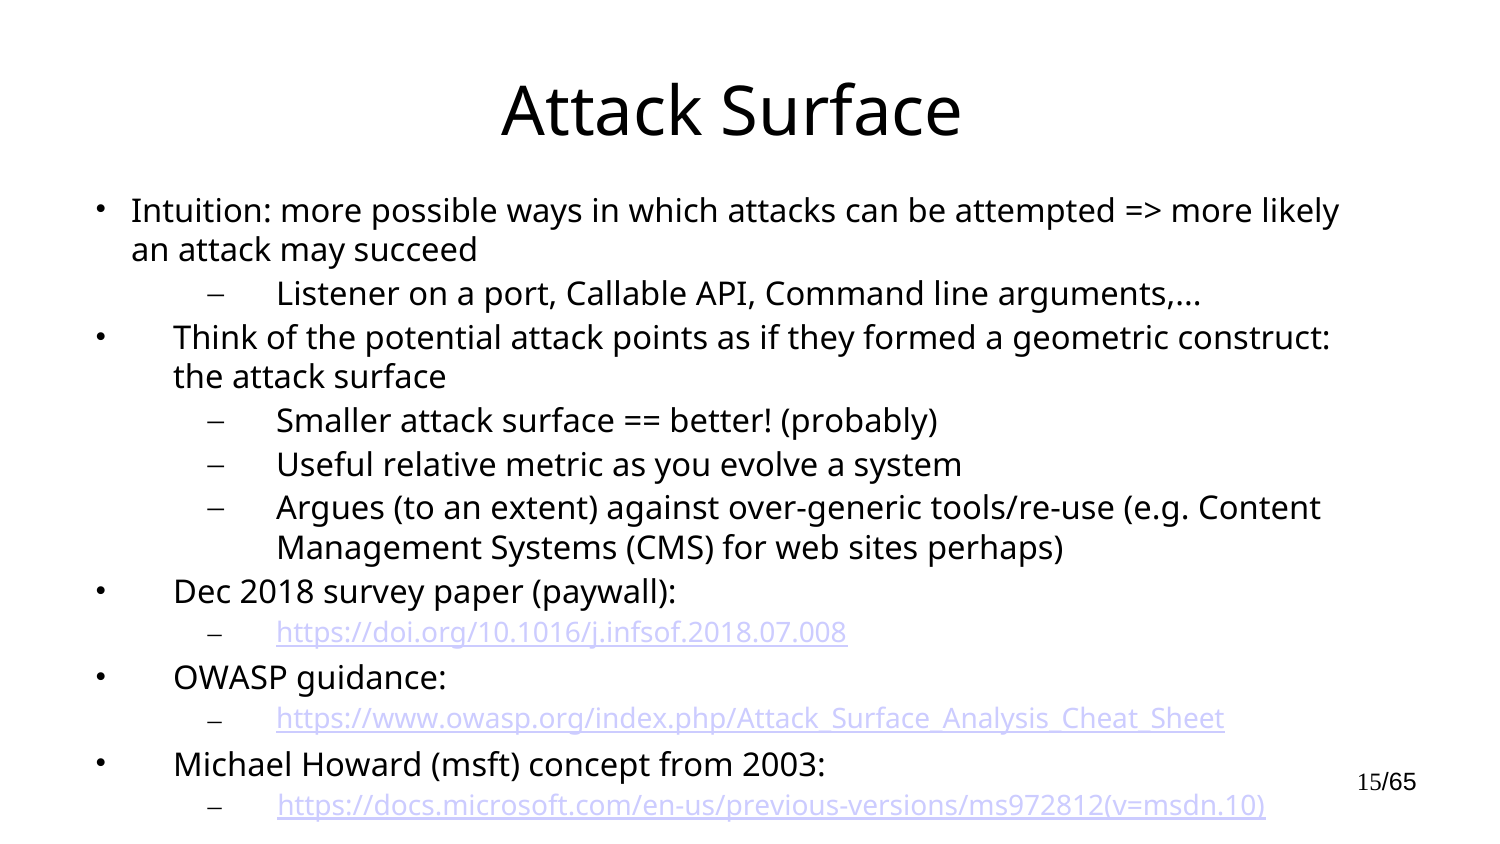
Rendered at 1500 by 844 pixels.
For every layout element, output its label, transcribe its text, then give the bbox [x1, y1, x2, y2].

title Attack Surface [95, 22, 1371, 189]
list Intuition: more possible ways in which attacks can be attempted => more likely an attack may succeed Listener on a port, Callable API, Command line arguments,... Think of the potential attack points as if they formed a geometric construct: the attack surface Smaller attack surface == better! (probably) Useful relative metric as you evolve a system Argues (to an extent) against over-generic tools/re-use (e.g. Content Management Systems (CMS) for web sites perhaps) Dec 2018 survey paper (paywall): https://doi.org/10.1016/j.infsof.2018.07.008 OWASP guidance: https://www.owasp.org/index.php/Attack_Surface_Analysis_Cheat_Sheet Michael Howard (msft) concept from 2003: https://docs.microsoft.com/en-us/previous-versions/ms972812(v=msdn.10) [95, 189, 1371, 827]
